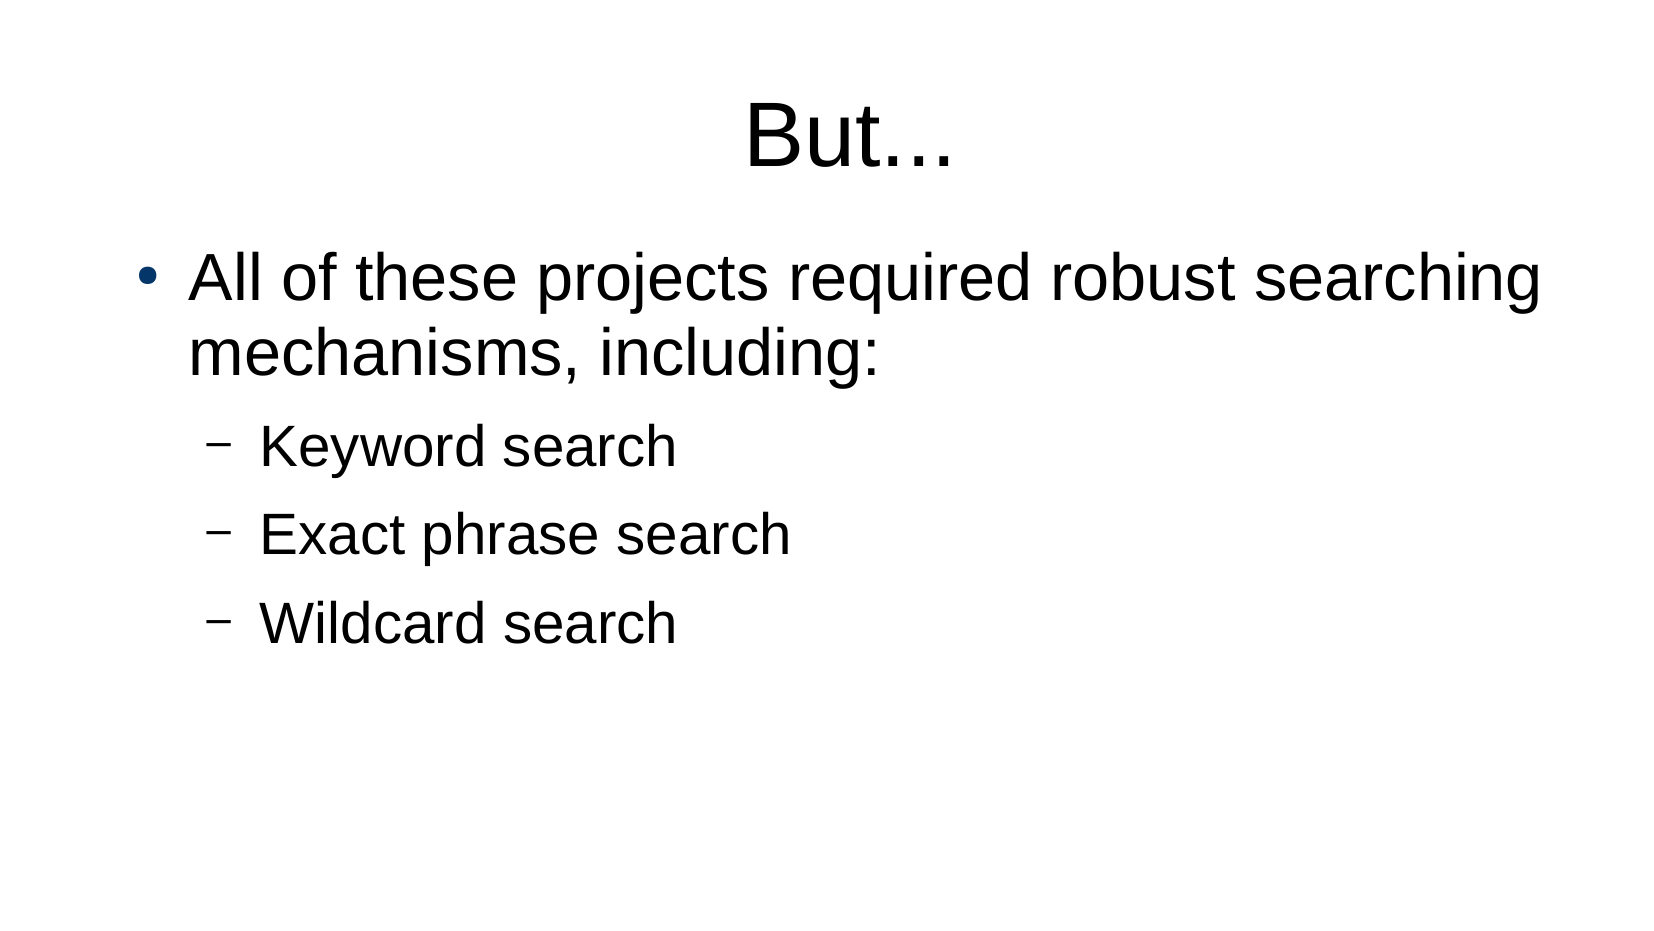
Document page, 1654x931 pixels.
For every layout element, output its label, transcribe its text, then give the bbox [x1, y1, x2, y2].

title But... [106, 57, 1595, 213]
list All of these projects required robust searching mechanisms, including: Keyword search Exact phrase search Wildcard search [118, 240, 1607, 780]
